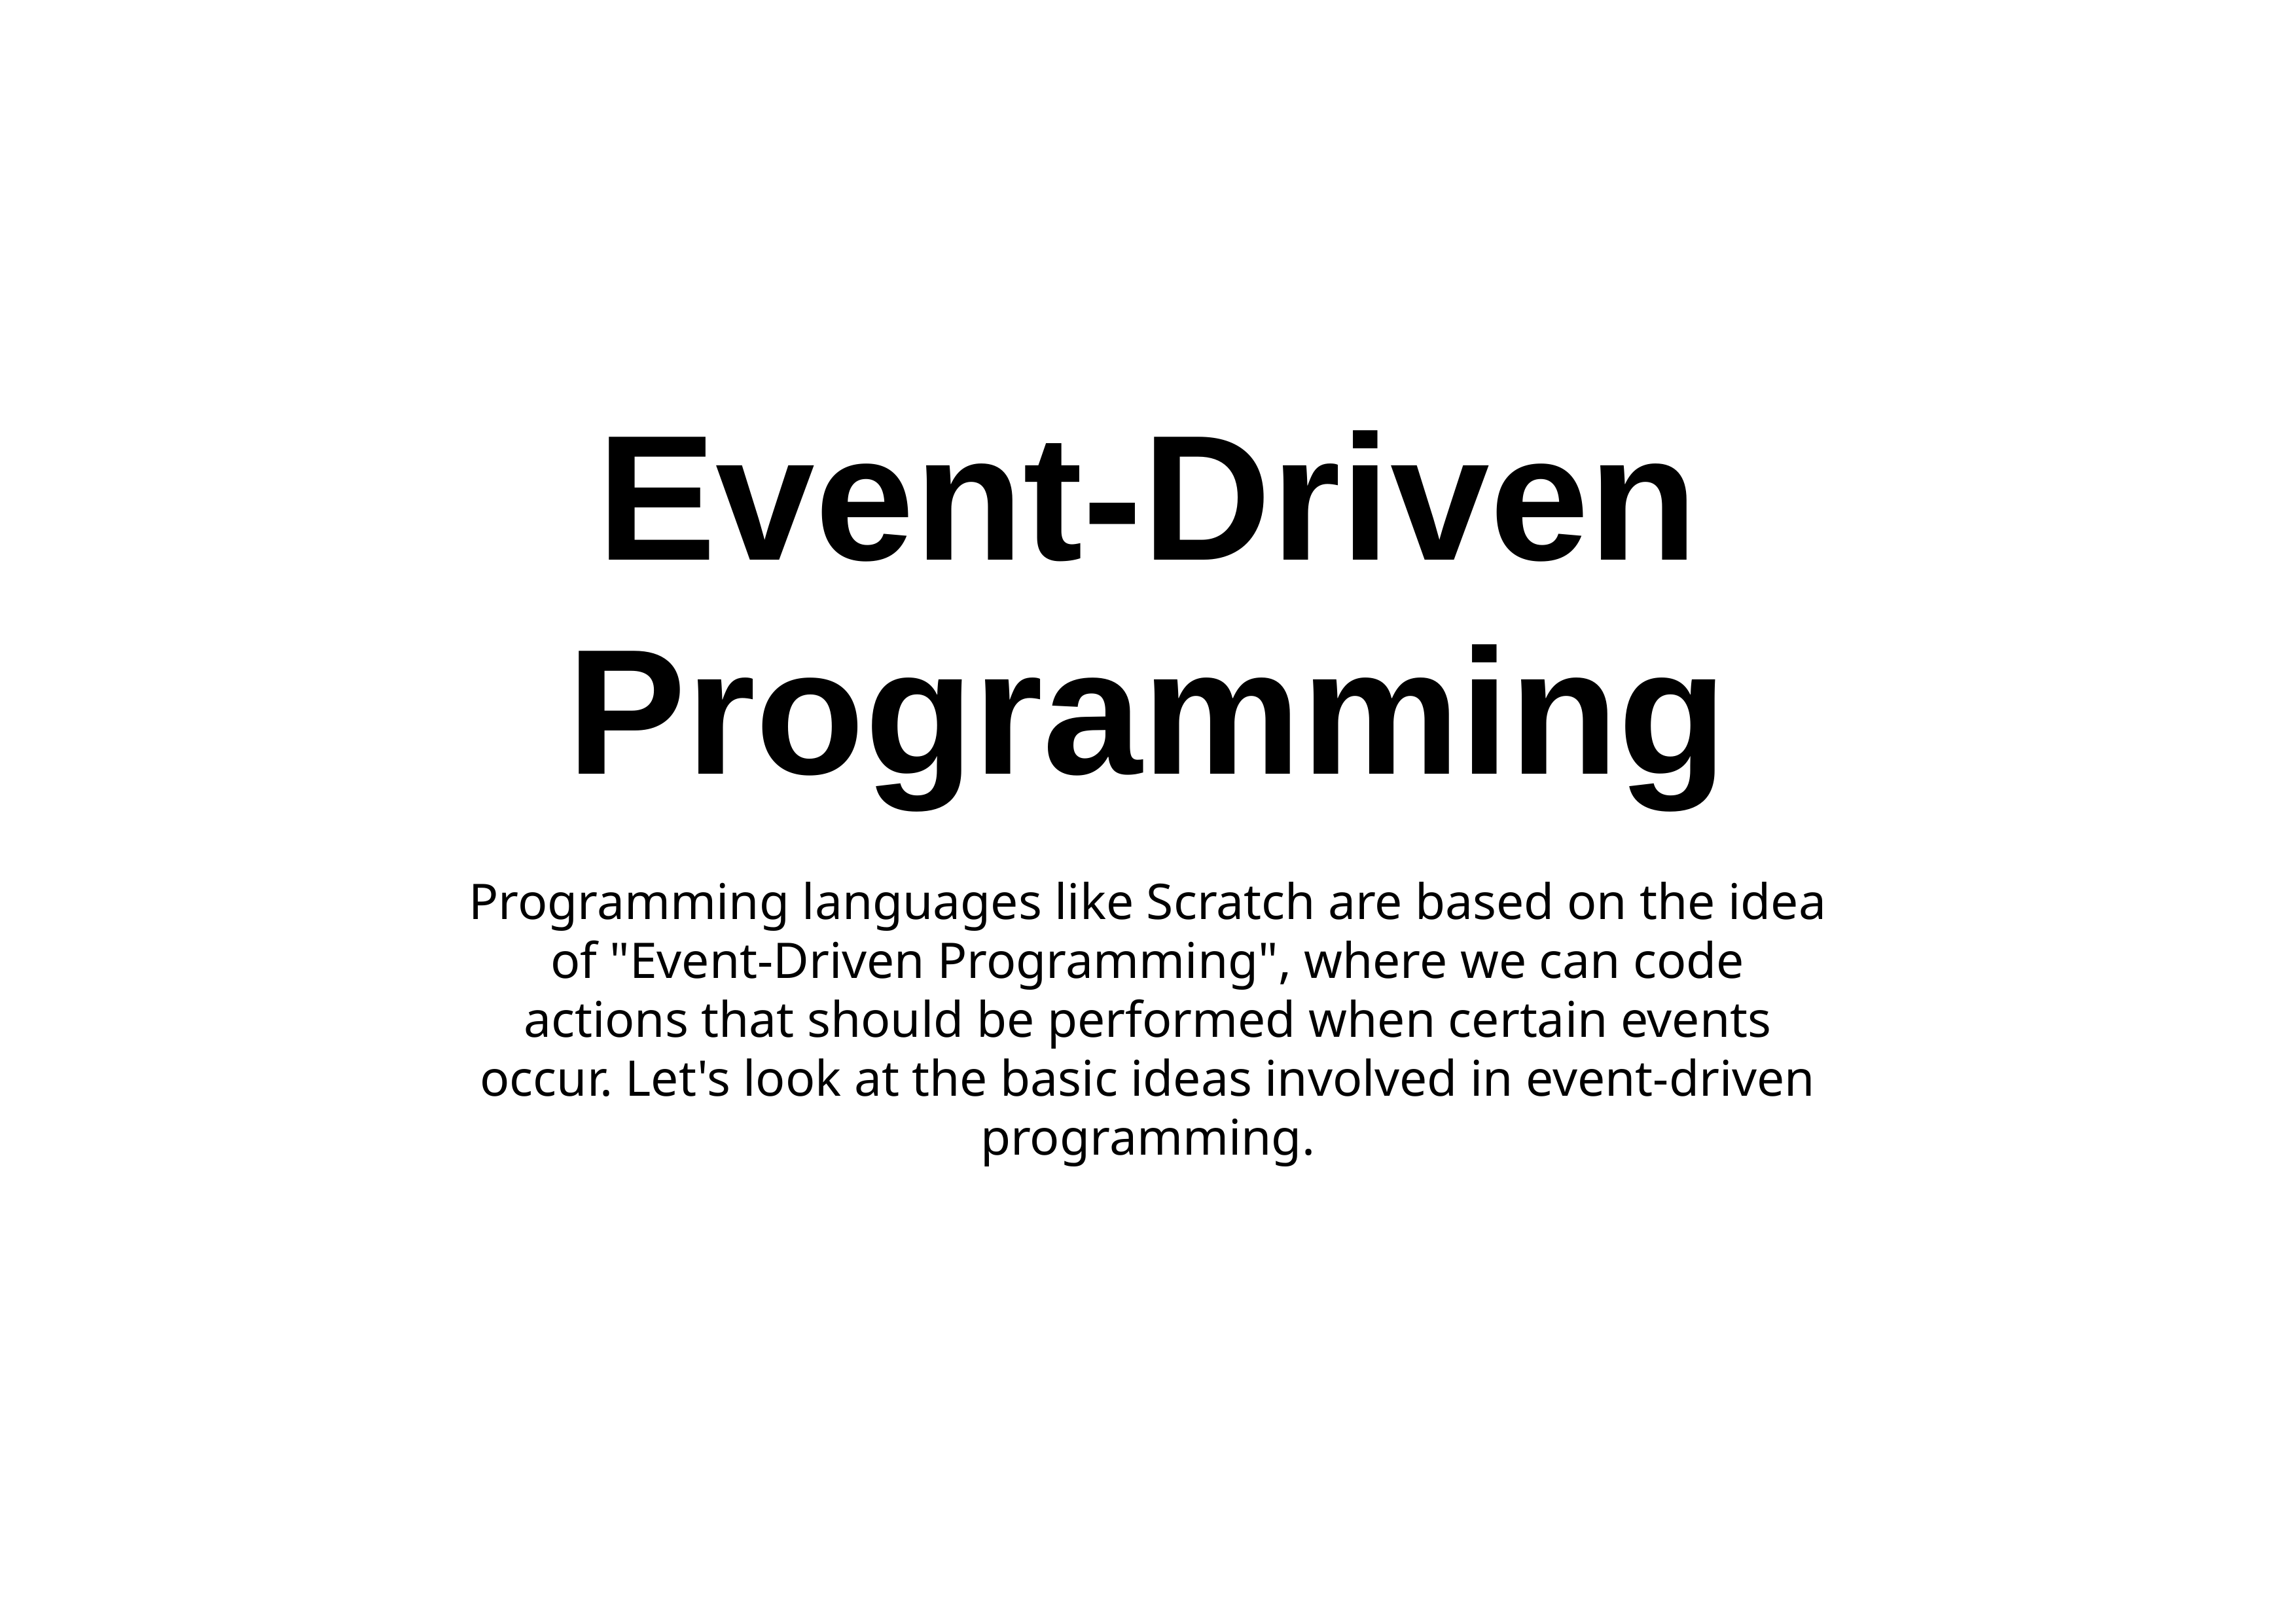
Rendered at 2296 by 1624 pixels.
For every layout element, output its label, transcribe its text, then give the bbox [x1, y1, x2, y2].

title Event-Driven Programming [78, 505, 2218, 686]
text_box Programming languages like Scratch are based on the idea of "Event-Driven Programming", where we can code actions that should be performed when certain events occur. Let's look at the basic ideas involved in event-driven programming. [456, 860, 1840, 1175]
